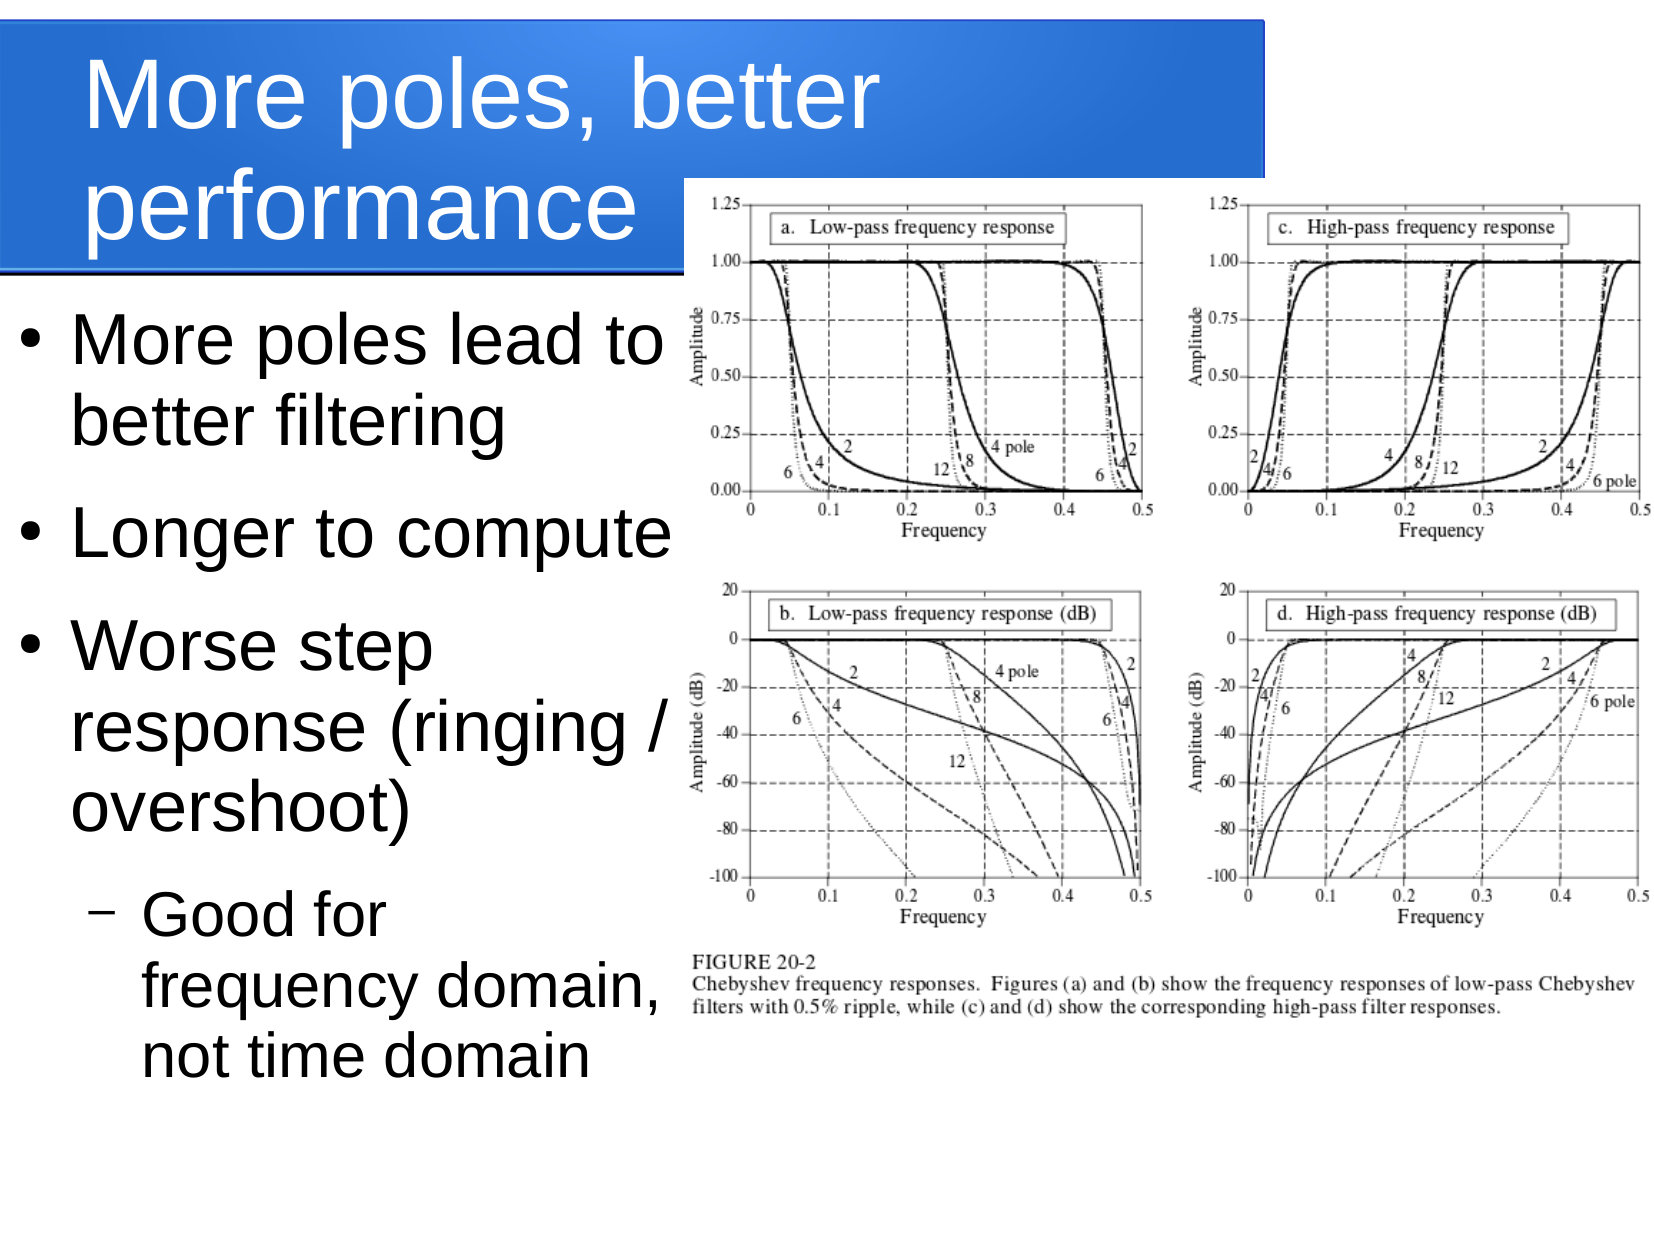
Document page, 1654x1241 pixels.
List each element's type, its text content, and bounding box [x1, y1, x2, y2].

list More poles lead to better filtering Longer to compute Worse step response (ringing / overshoot) Good for frequency domain, not time domain [0, 299, 676, 1156]
title More poles, better performance [82, 39, 1235, 261]
picture [684, 178, 1654, 1036]
